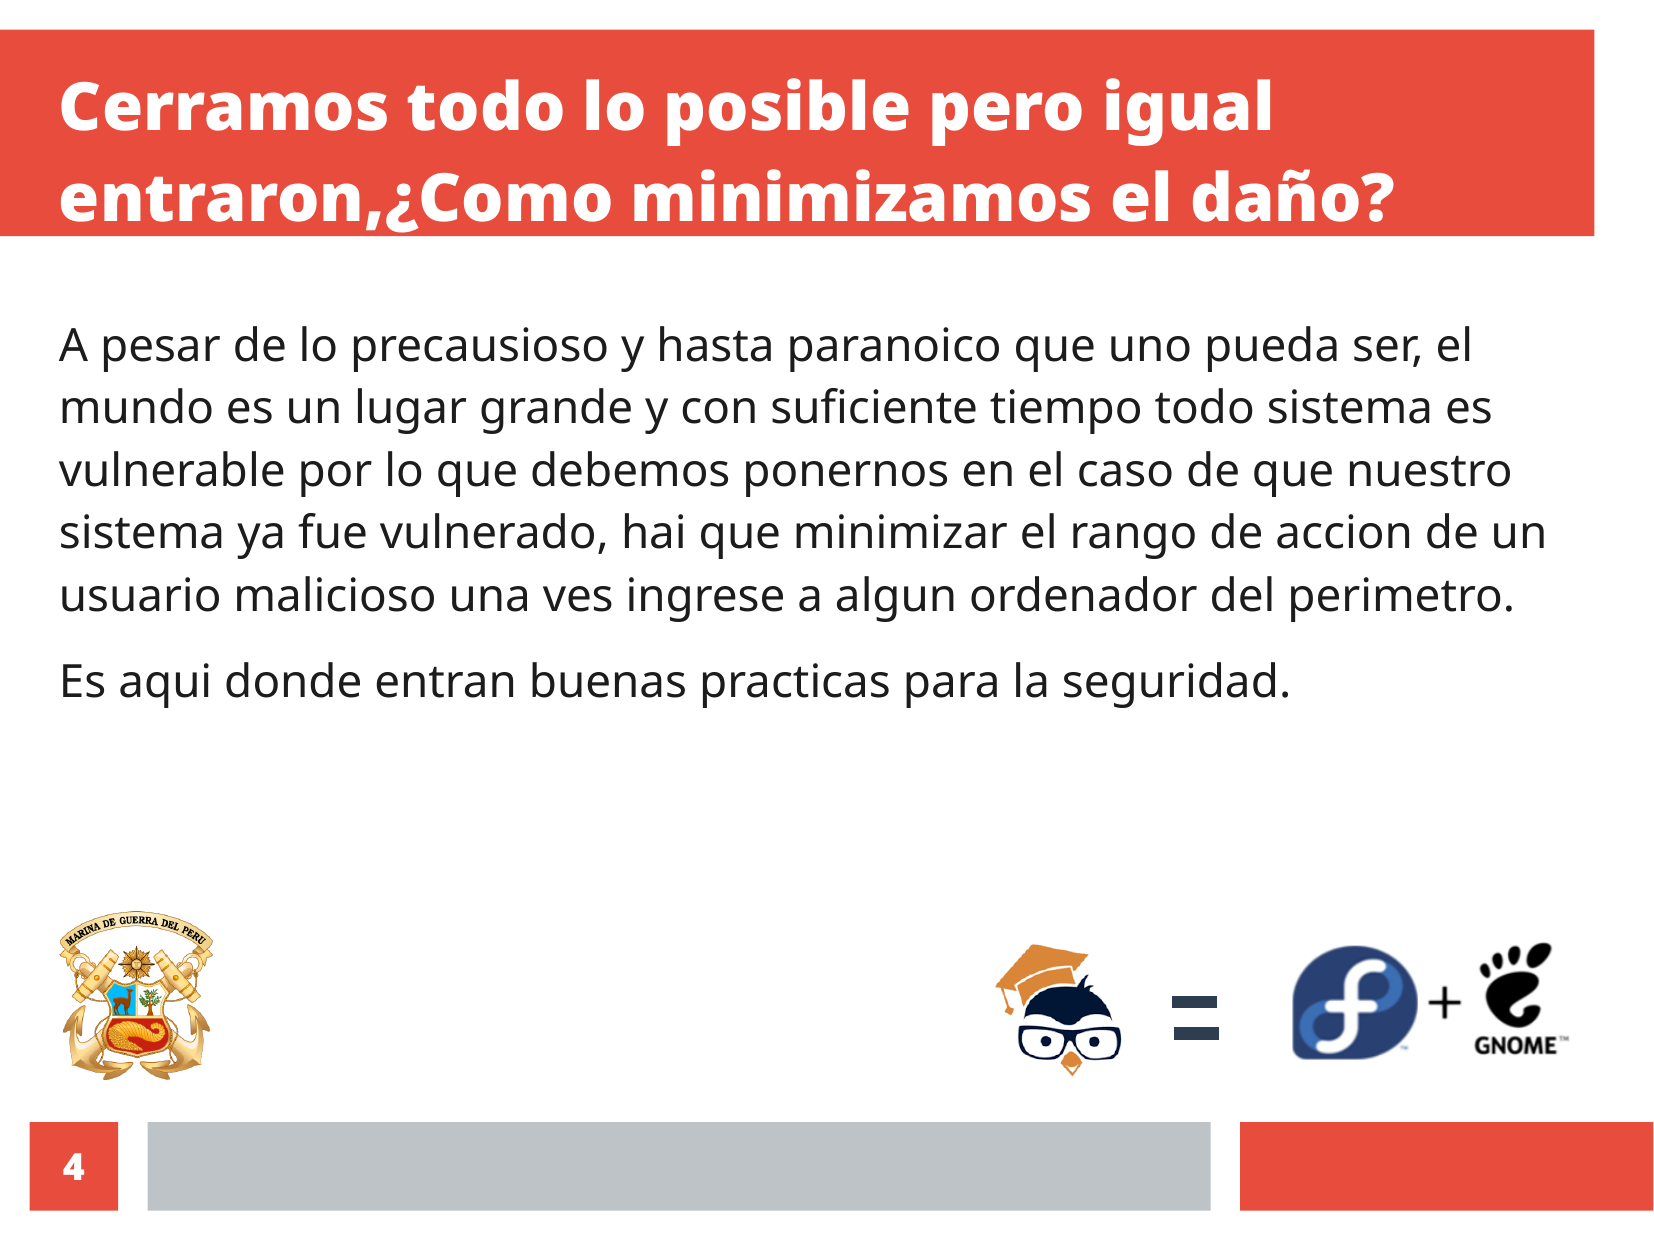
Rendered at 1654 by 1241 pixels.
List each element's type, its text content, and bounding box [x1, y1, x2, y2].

list A pesar de lo precausioso y hasta paranoico que uno pueda ser, el mundo es un lugar grande y con suficiente tiempo todo sistema es vulnerable por lo que debemos ponernos en el caso de que nuestro sistema ya fue vulnerado, hai que minimizar el rango de accion de un usuario malicioso una ves ingrese a algun ordenador del perimetro. Es aqui donde entran buenas practicas para la seguridad. [59, 312, 1565, 995]
picture [1282, 934, 1595, 1075]
picture [59, 911, 213, 1080]
picture [975, 928, 1140, 1093]
title Cerramos todo lo posible pero igual entraron,¿Como minimizamos el daño? [59, 59, 1595, 207]
